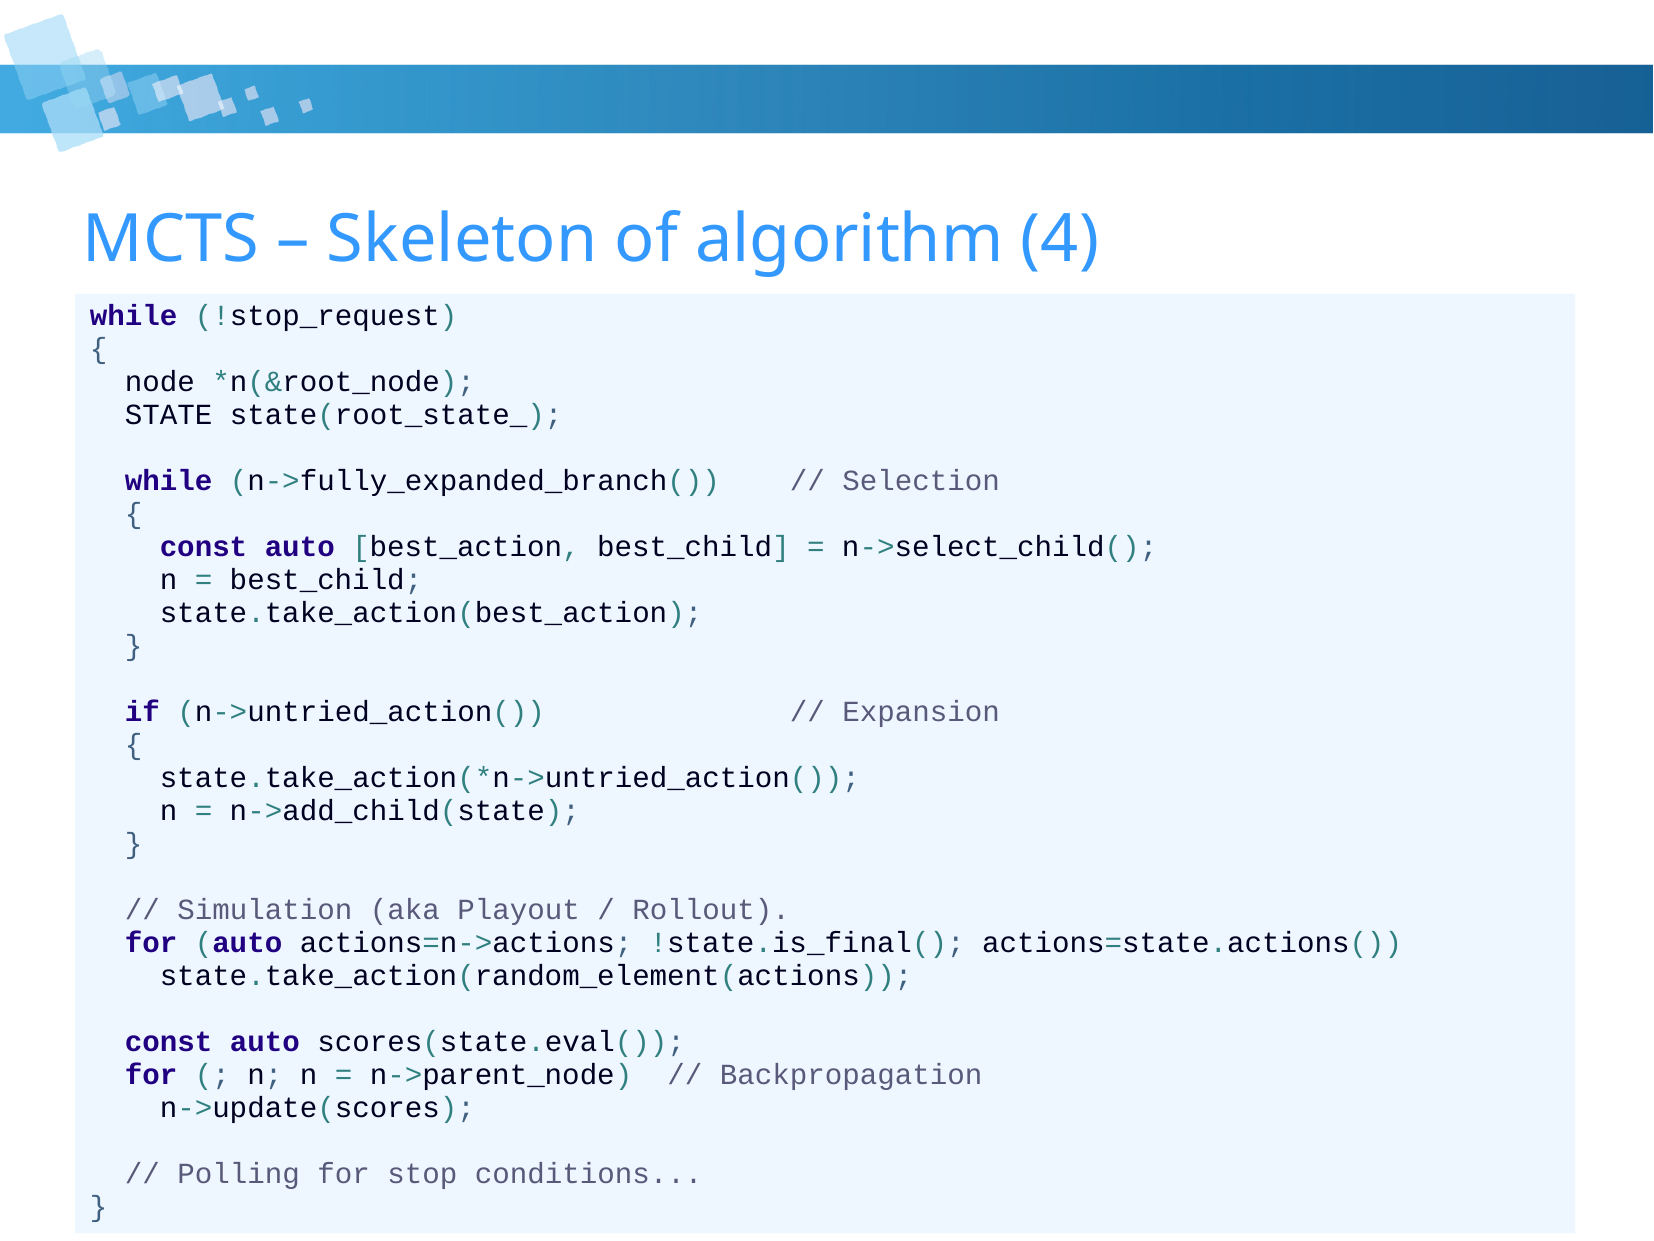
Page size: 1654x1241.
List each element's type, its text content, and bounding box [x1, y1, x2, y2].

text_box while (!stop_request) { node *n(&root_node); STATE state(root_state_); while (n->fully_expanded_branch()) // Selection { const auto [best_action, best_child] = n->select_child(); n = best_child; state.take_action(best_action); } if (n->untried_action()) // Expansion { state.take_action(*n->untried_action()); n = n->add_child(state); } // Simulation (aka Playout / Rollout). for (auto actions=n->actions; !state.is_final(); actions=state.actions()) state.take_action(random_element(actions)); const auto scores(state.eval()); for (; n; n = n->parent_node) // Backpropagation n->update(scores); // Polling for stop conditions... } [75, 293, 1576, 1234]
title MCTS – Skeleton of algorithm (4) [82, 132, 1571, 293]
picture [0, 0, 1653, 1238]
